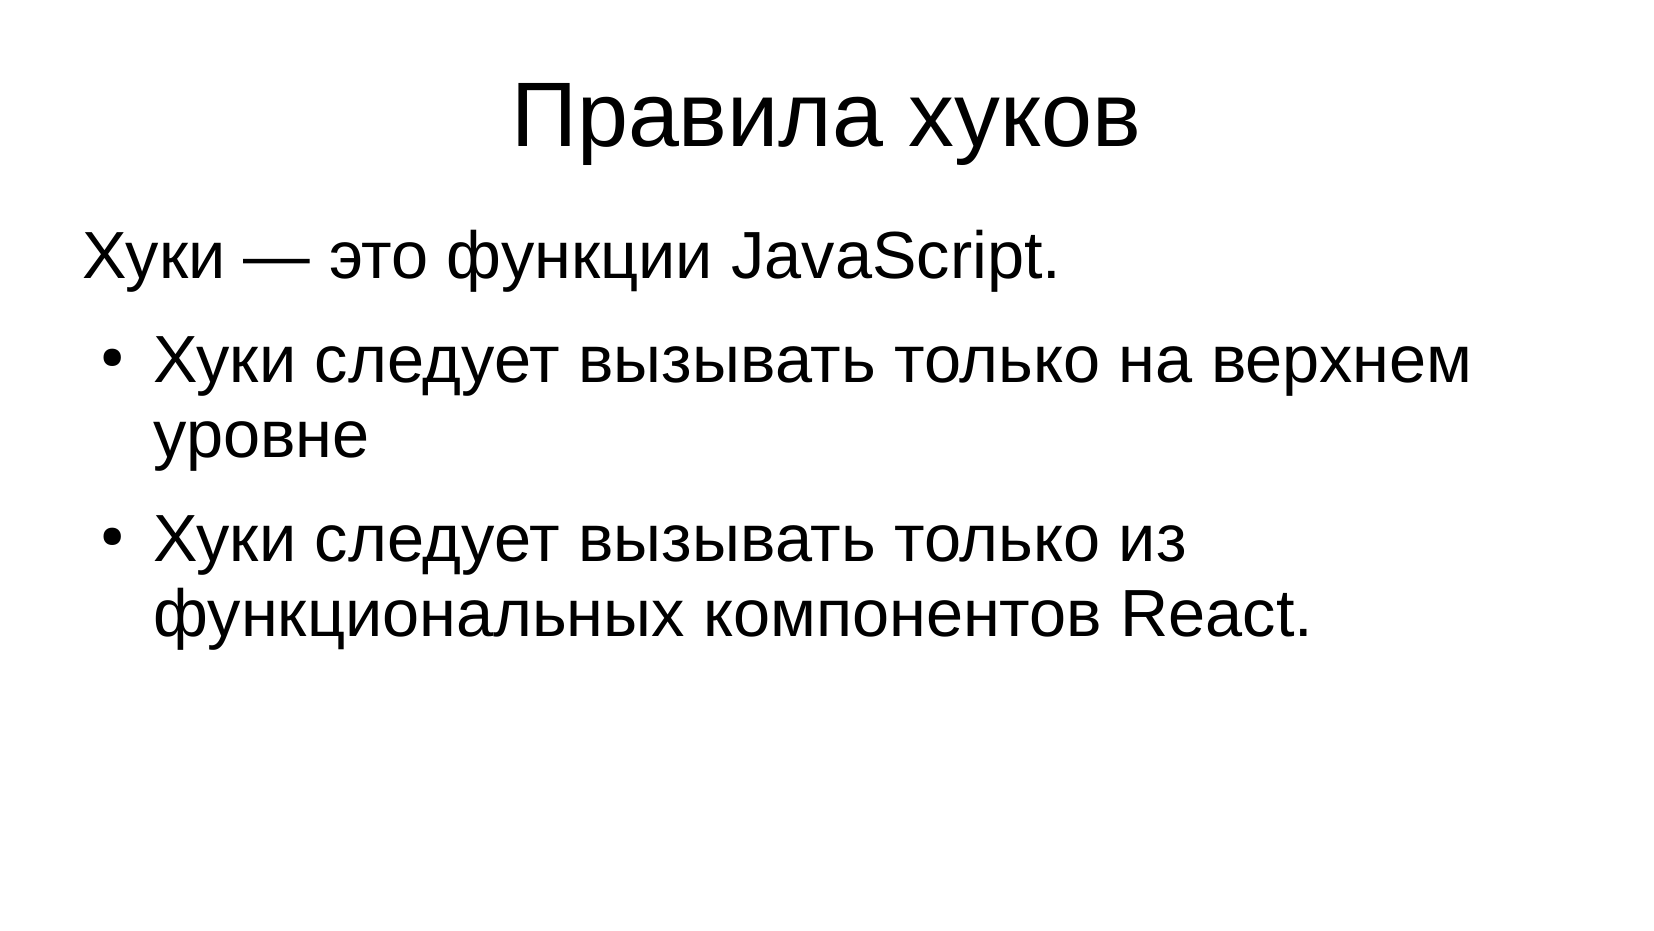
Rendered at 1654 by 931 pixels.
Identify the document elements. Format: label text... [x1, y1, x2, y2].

title Правила хуков [82, 37, 1571, 193]
list Хуки — это функции JavaScript. Хуки следует вызывать только на верхнем уровне Хуки следует вызывать только из функциональных компонентов React. [82, 217, 1571, 758]
